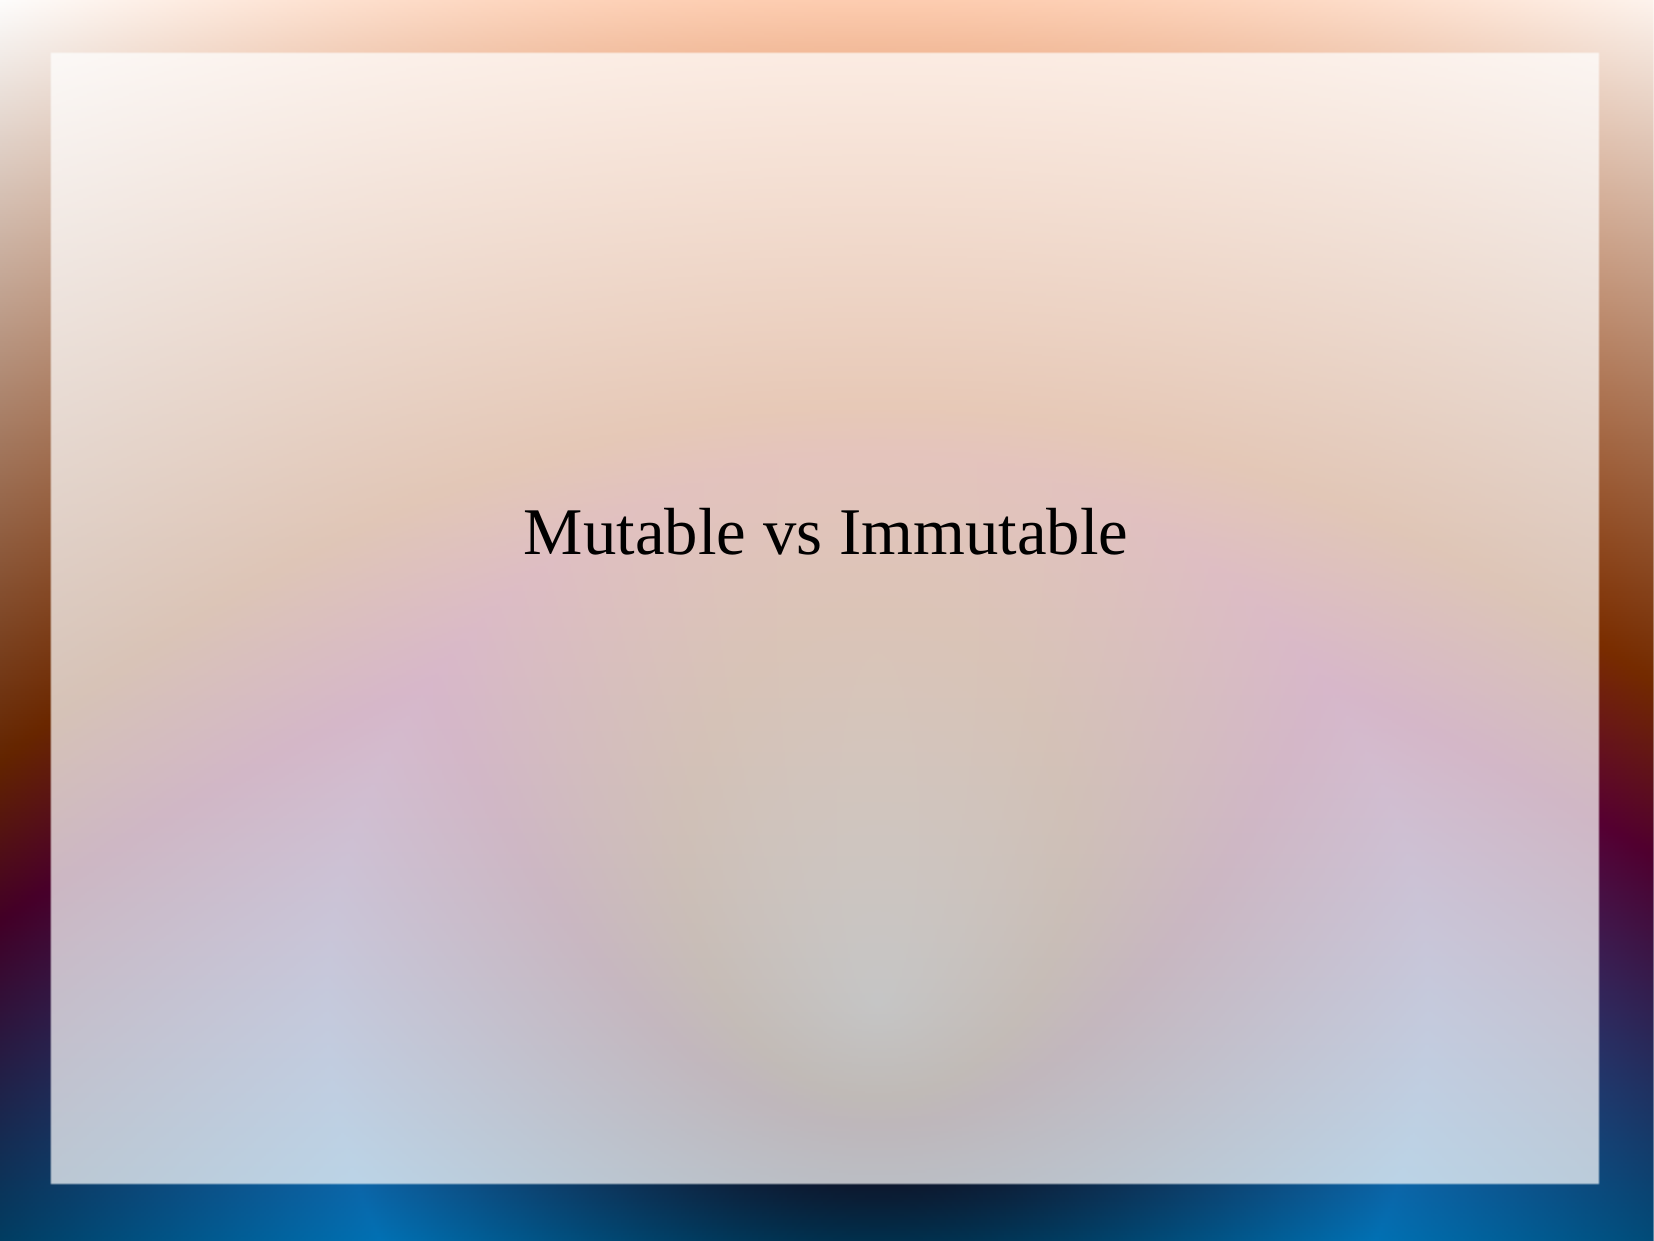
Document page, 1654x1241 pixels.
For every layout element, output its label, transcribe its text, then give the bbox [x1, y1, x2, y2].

picture [0, 0, 1654, 1241]
subtitle Mutable vs Immutable [82, 55, 1571, 1010]
